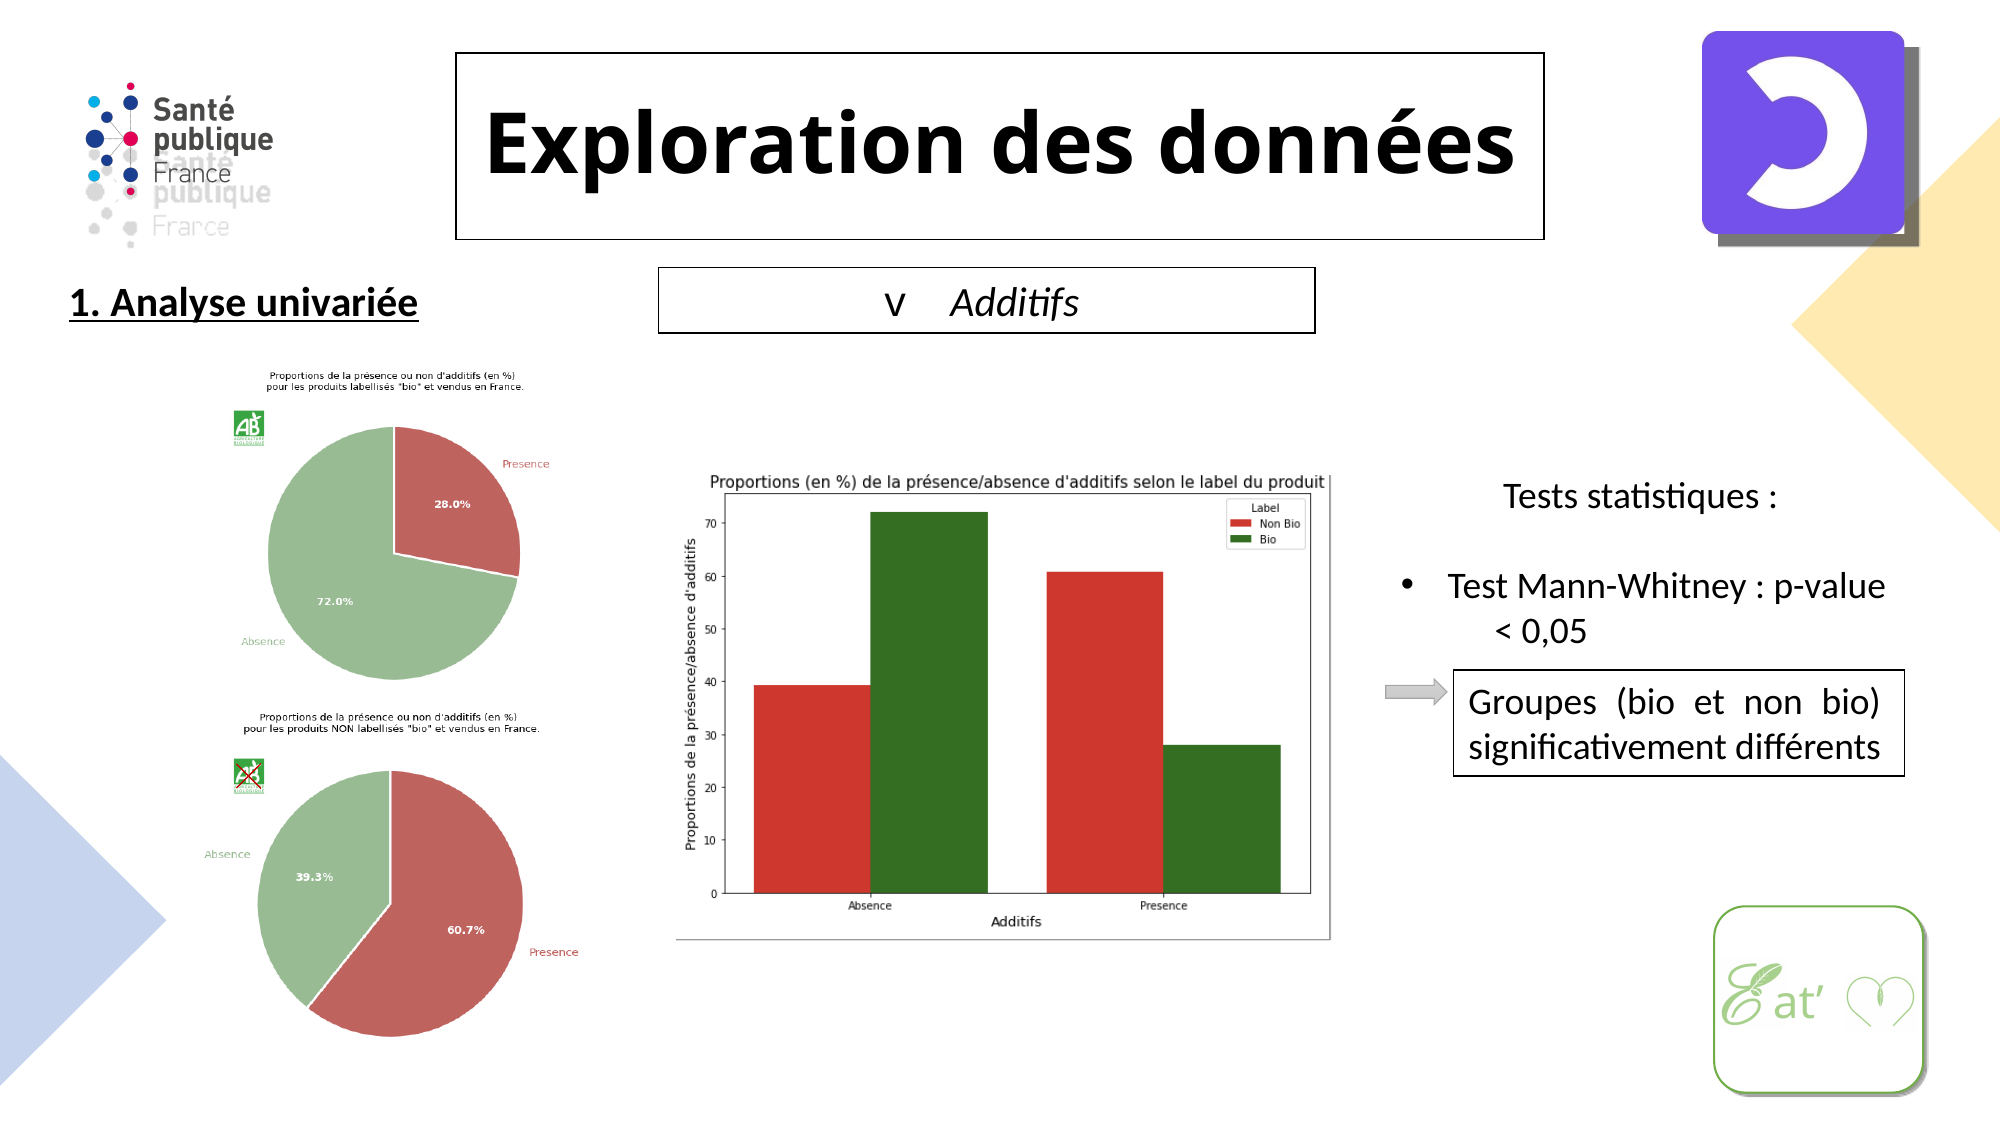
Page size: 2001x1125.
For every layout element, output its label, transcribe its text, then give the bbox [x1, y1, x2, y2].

picture [1844, 974, 1917, 1033]
picture [197, 364, 595, 1045]
text_box [0, 754, 167, 1086]
text_box 1. Analyse univariée [53, 267, 658, 334]
text_box [1385, 679, 1448, 705]
picture [1716, 957, 1787, 1029]
title Exploration des données [455, 53, 1544, 240]
text_box Groupes (bio et non bio) significativement différents [1453, 669, 1905, 776]
picture [1702, 31, 1905, 234]
picture [671, 470, 1329, 939]
text_box [1714, 906, 1924, 1093]
picture [83, 46, 323, 237]
text_box at’ [1757, 965, 1874, 1036]
text_box Additifs [658, 267, 1315, 334]
text_box [1791, 116, 2000, 533]
text_box Tests statistiques : Test Mann-Whitney : p-value < 0,05 [1385, 463, 1905, 661]
